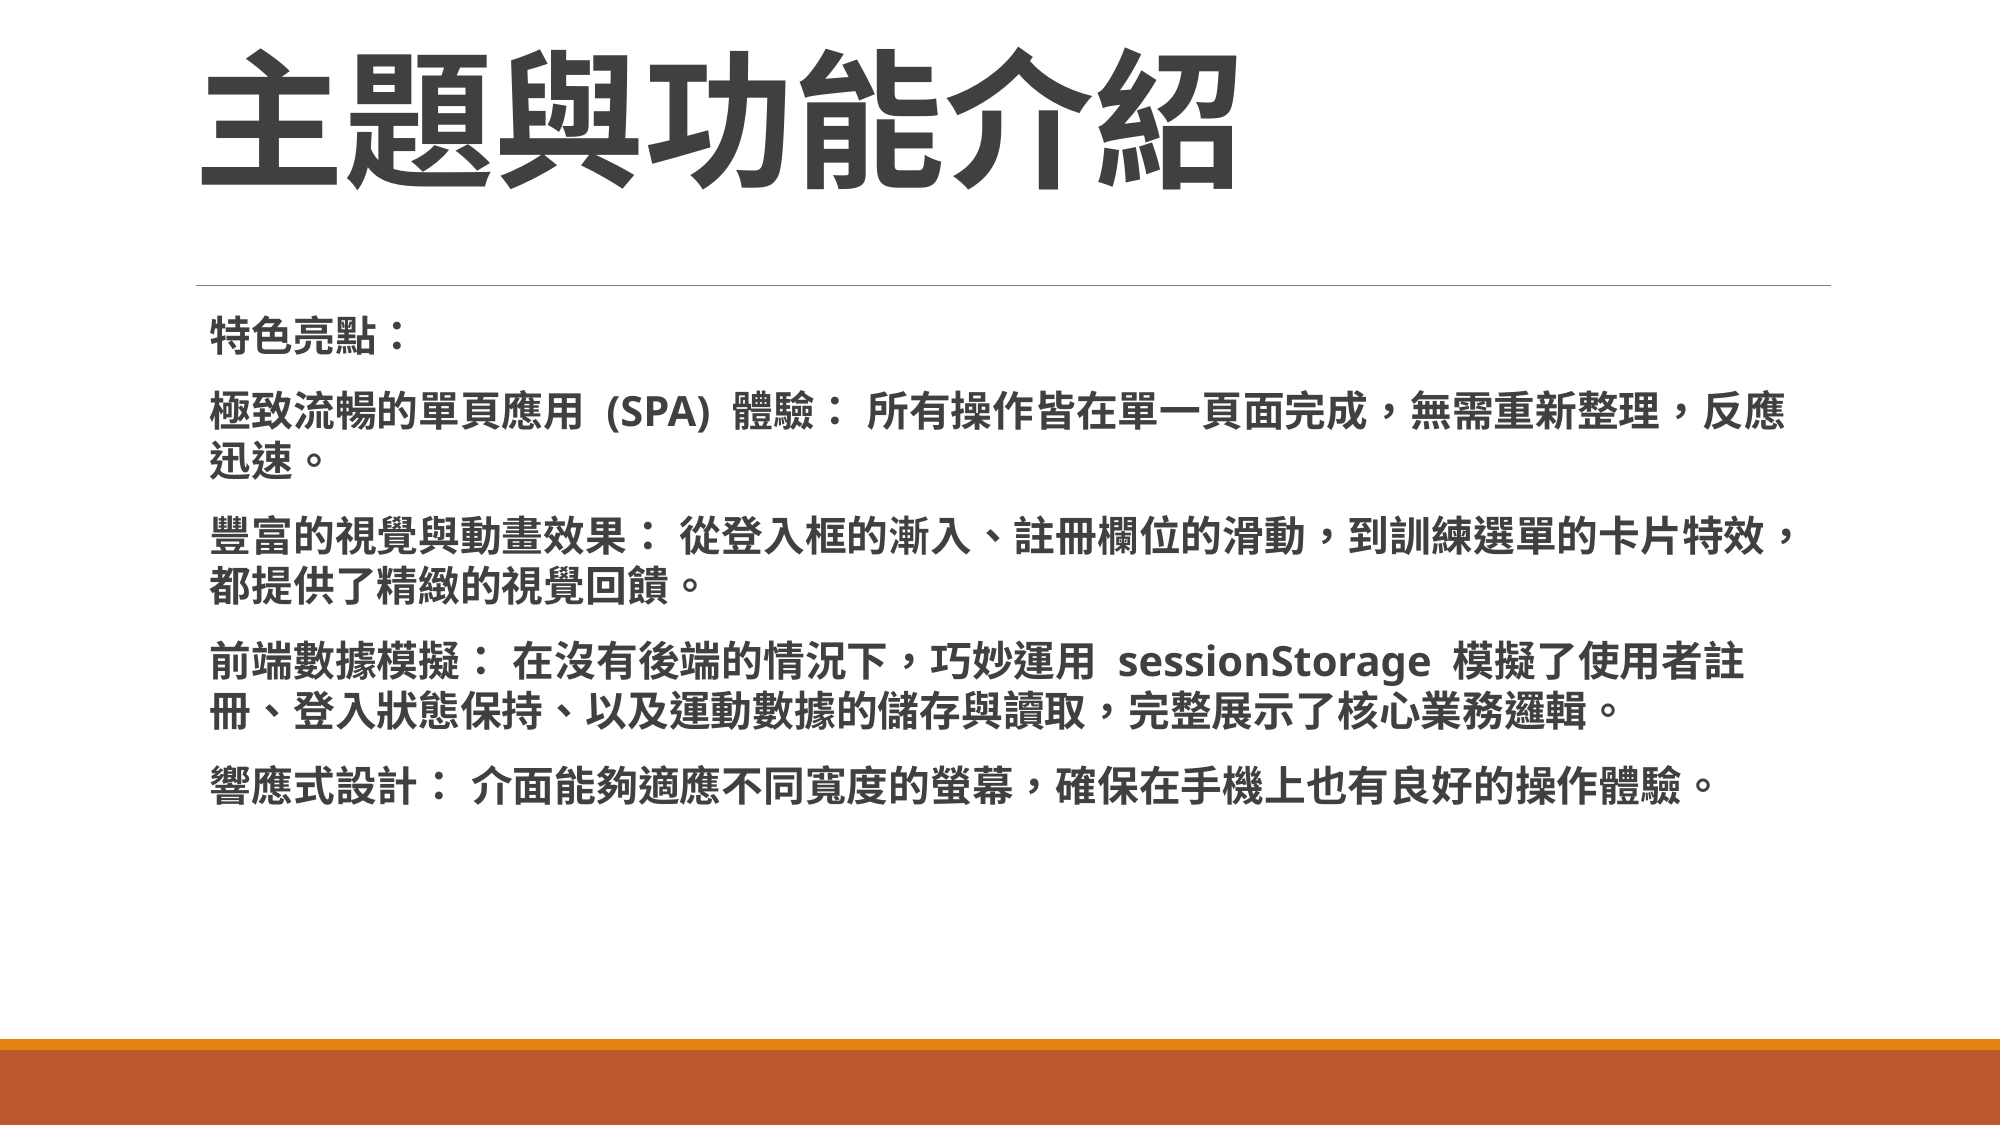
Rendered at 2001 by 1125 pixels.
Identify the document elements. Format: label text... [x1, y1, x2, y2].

title 主題與功能介紹 [180, 47, 1830, 285]
list 特色亮點： 極致流暢的單頁應用 (SPA) 體驗： 所有操作皆在單一頁面完成，無需重新整理，反應迅速。 豐富的視覺與動畫效果： 從登入框的漸入、註冊欄位的滑動，到訓練選單的卡片特效，都提供了精緻的視覺回饋。 前端數據模擬： 在沒有後端的情況下，巧妙運用 sessionStorage 模擬了使用者註冊、登入狀態保持、以及運動數據的儲存與讀取，完整展示了核心業務邏輯。 響應式設計： 介面能夠適應不同寬度的螢幕，確保在手機上也有良好的操作體驗。 [180, 302, 1830, 963]
